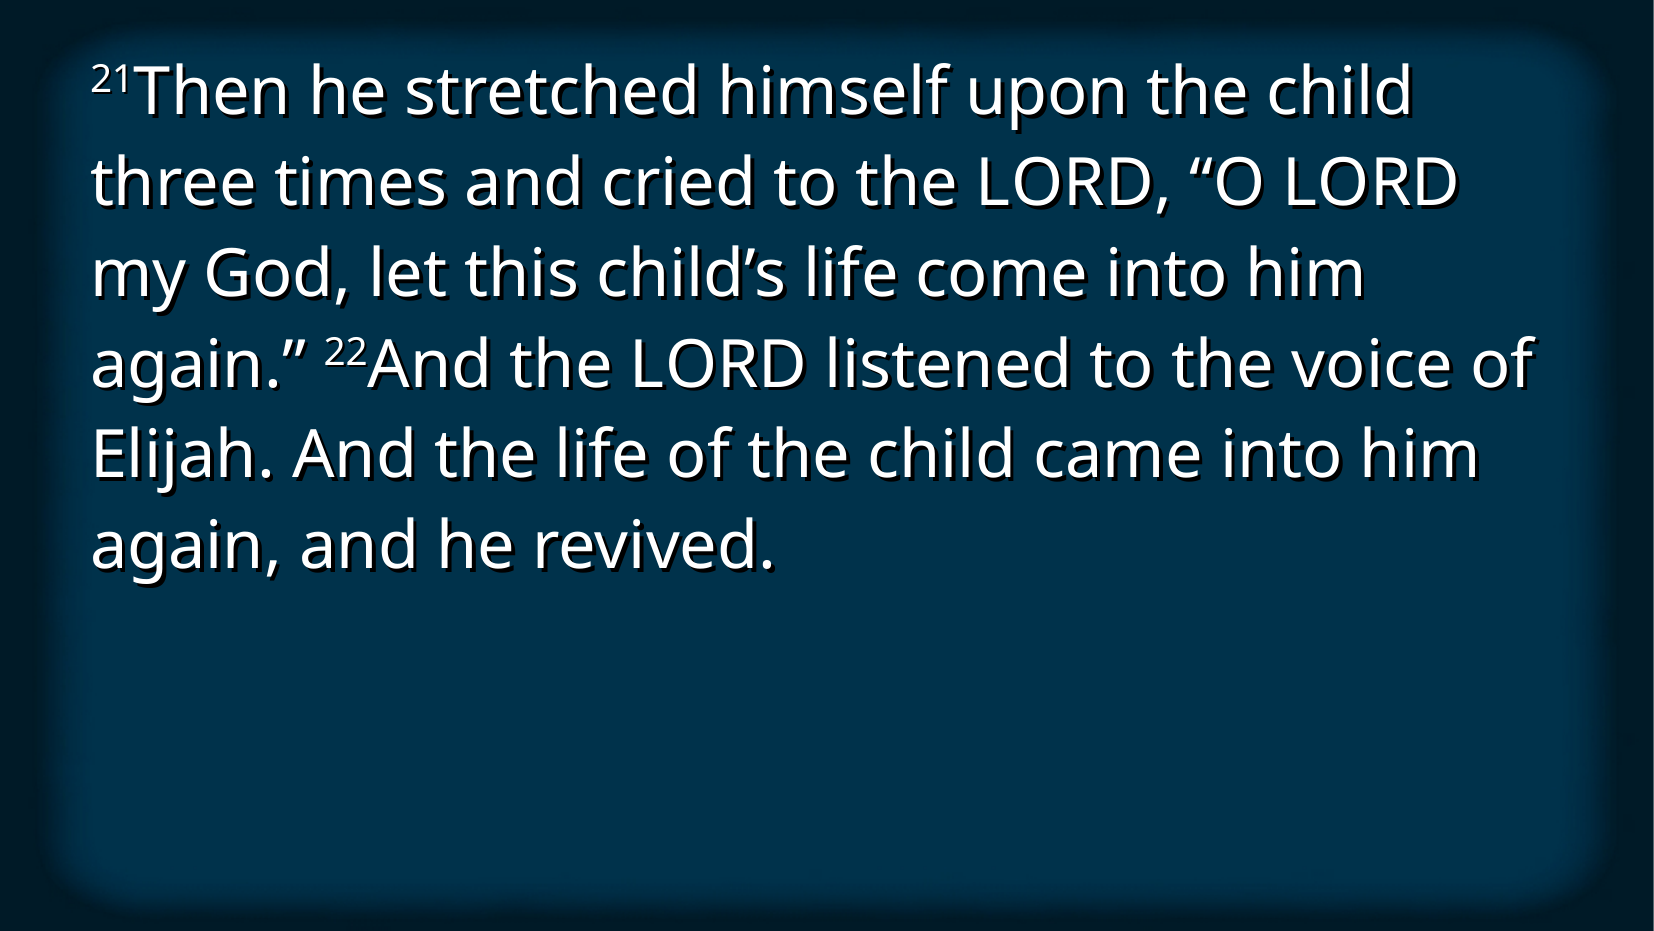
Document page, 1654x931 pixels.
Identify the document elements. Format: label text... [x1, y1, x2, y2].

text_box 21Then he stretched himself upon the child three times and cried to the LORD, “O LORD my God, let this child’s life come into him again.” 22And the LORD listened to the voice of Elijah. And the life of the child came into him again, and he revived. [75, 36, 1561, 495]
picture [0, 0, 1654, 931]
